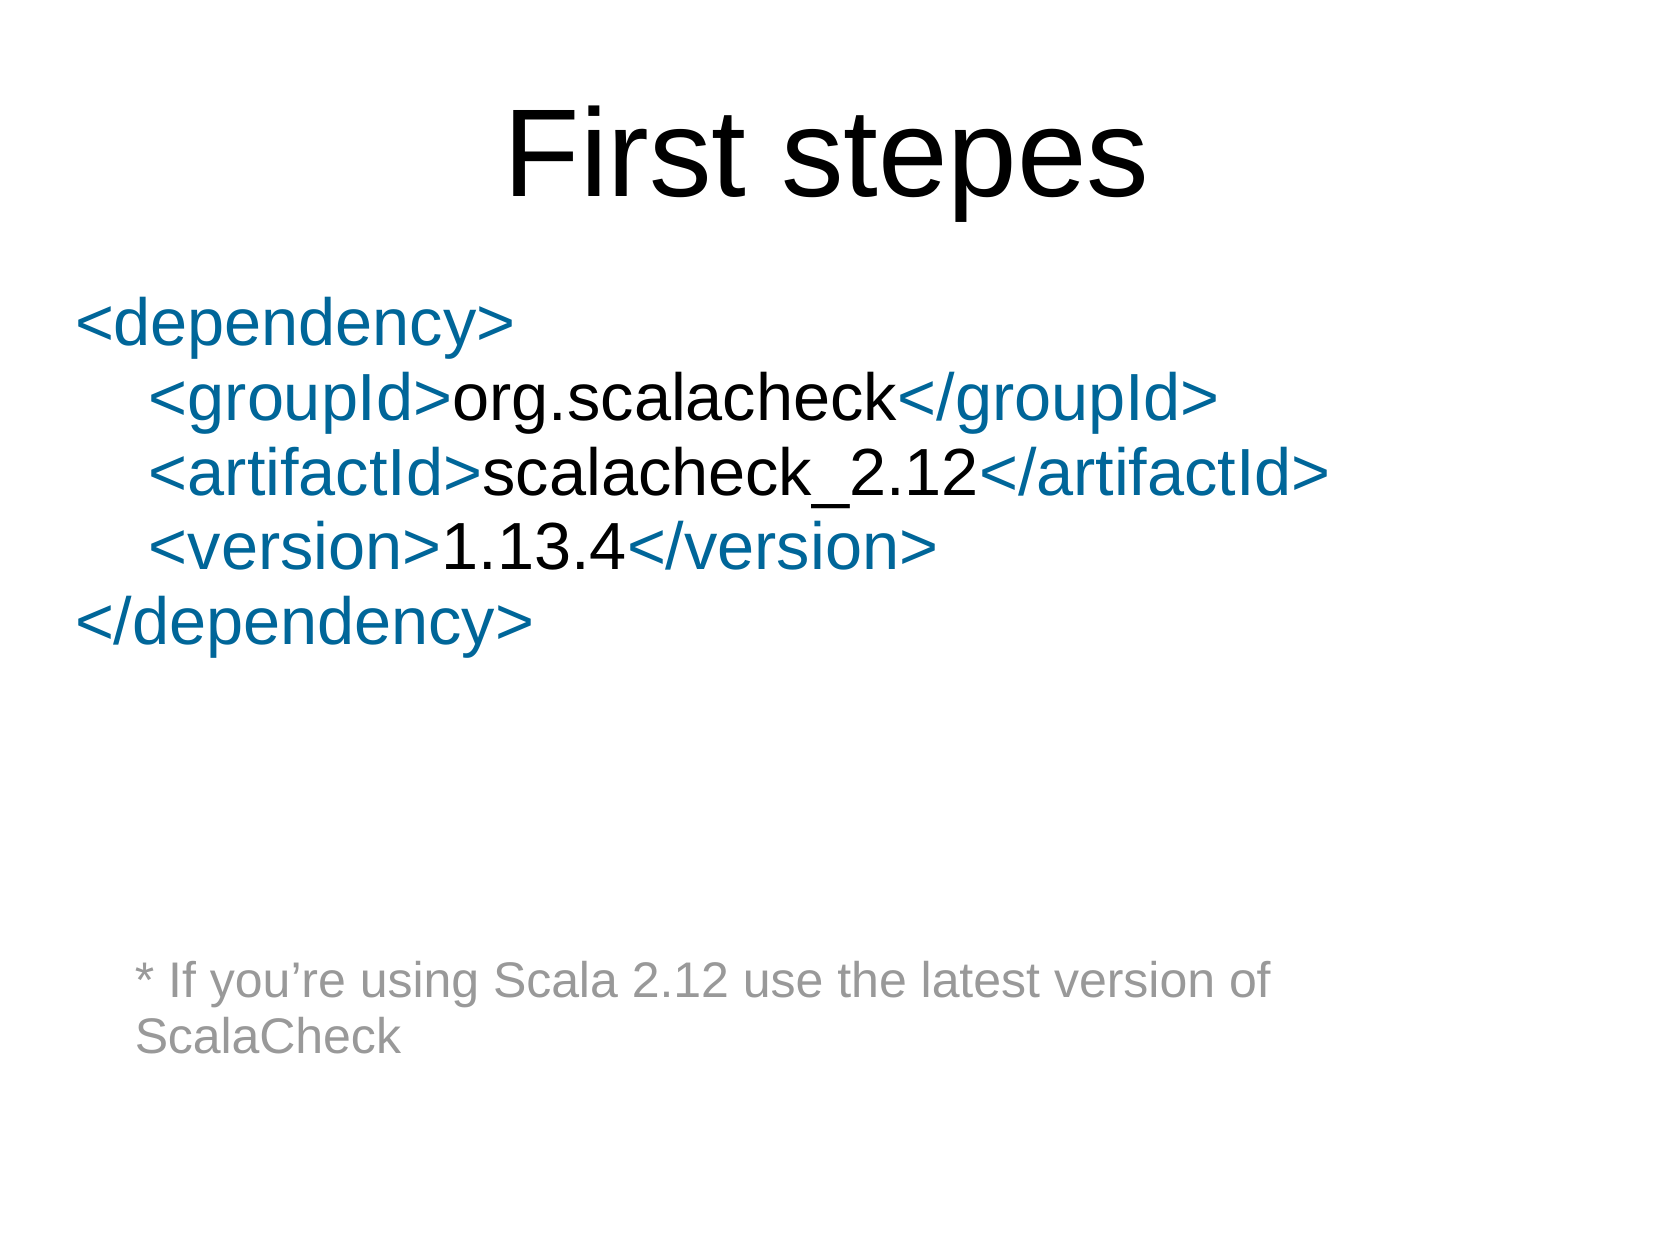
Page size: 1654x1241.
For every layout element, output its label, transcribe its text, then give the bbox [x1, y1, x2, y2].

subtitle <dependency> <groupId>org.scalacheck</groupId> <artifactId>scalacheck_2.12</artifactId> <version>1.13.4</version> </dependency> [75, 285, 1501, 659]
title First stepes [82, 49, 1571, 257]
text_box * If you’re using Scala 2.12 use the latest version of ScalaCheck [120, 945, 1471, 1072]
